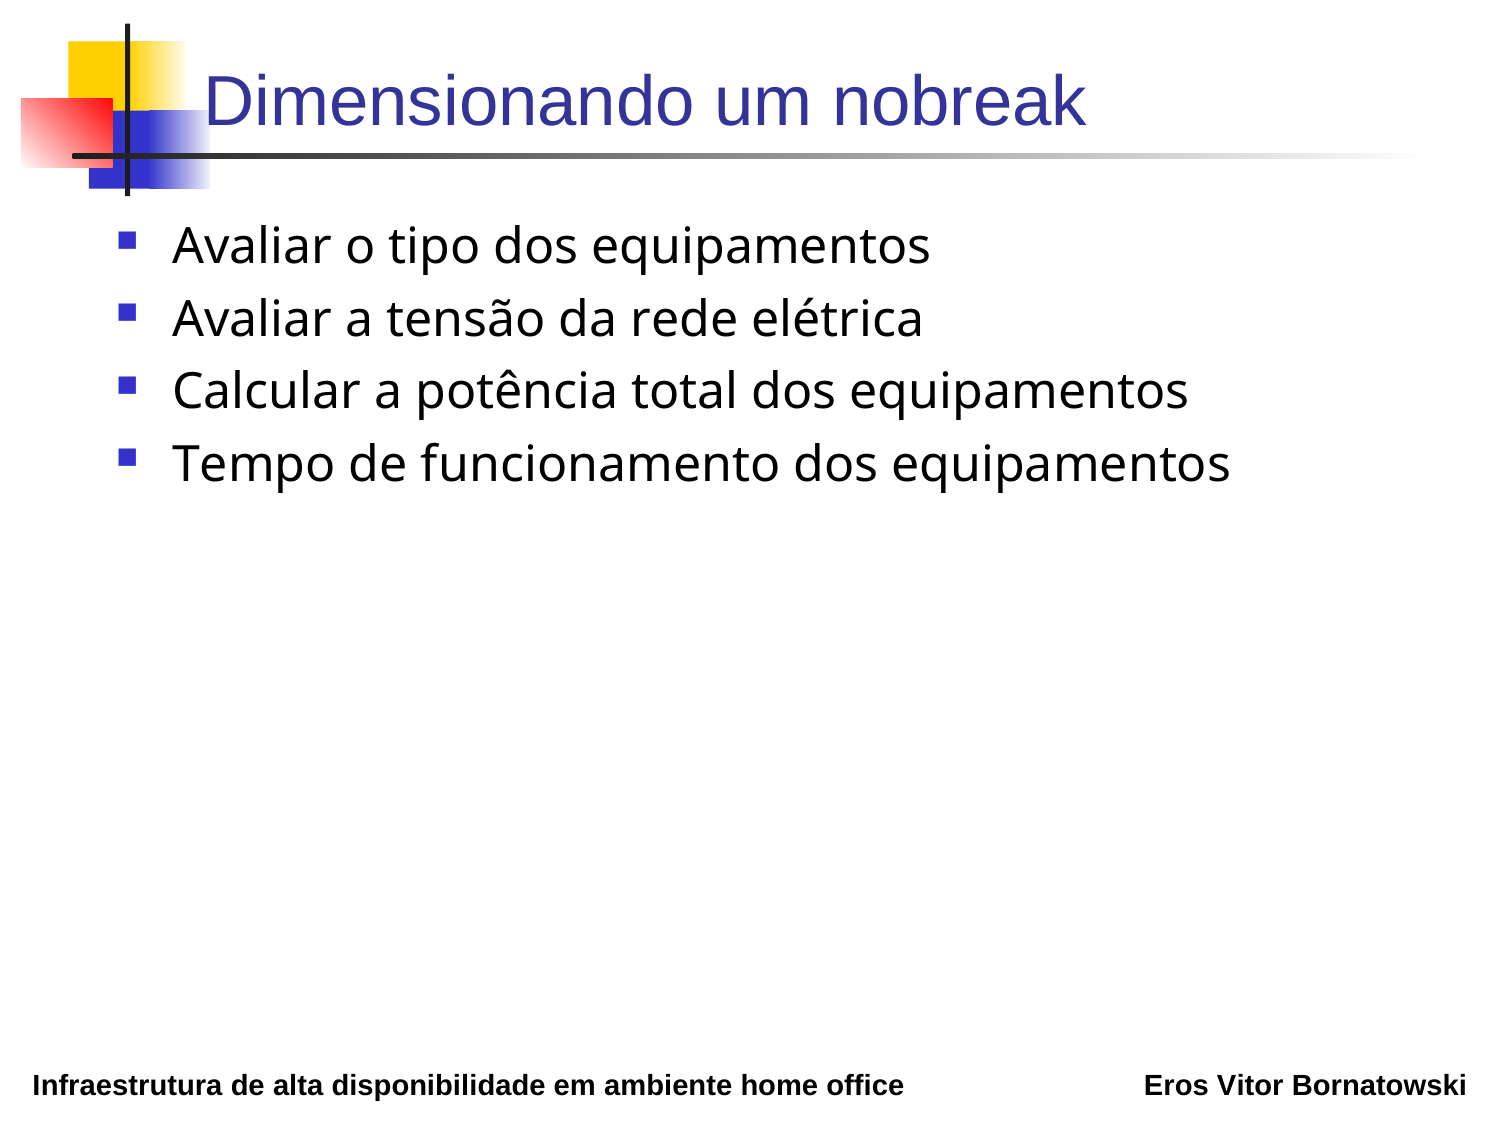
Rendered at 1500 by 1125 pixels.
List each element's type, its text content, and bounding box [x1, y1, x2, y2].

title Dimensionando um nobreak [188, 46, 1468, 149]
list Avaliar o tipo dos equipamentos Avaliar a tensão da rede elétrica Calcular a potência total dos equipamentos Tempo de funcionamento dos equipamentos [100, 206, 1447, 1024]
